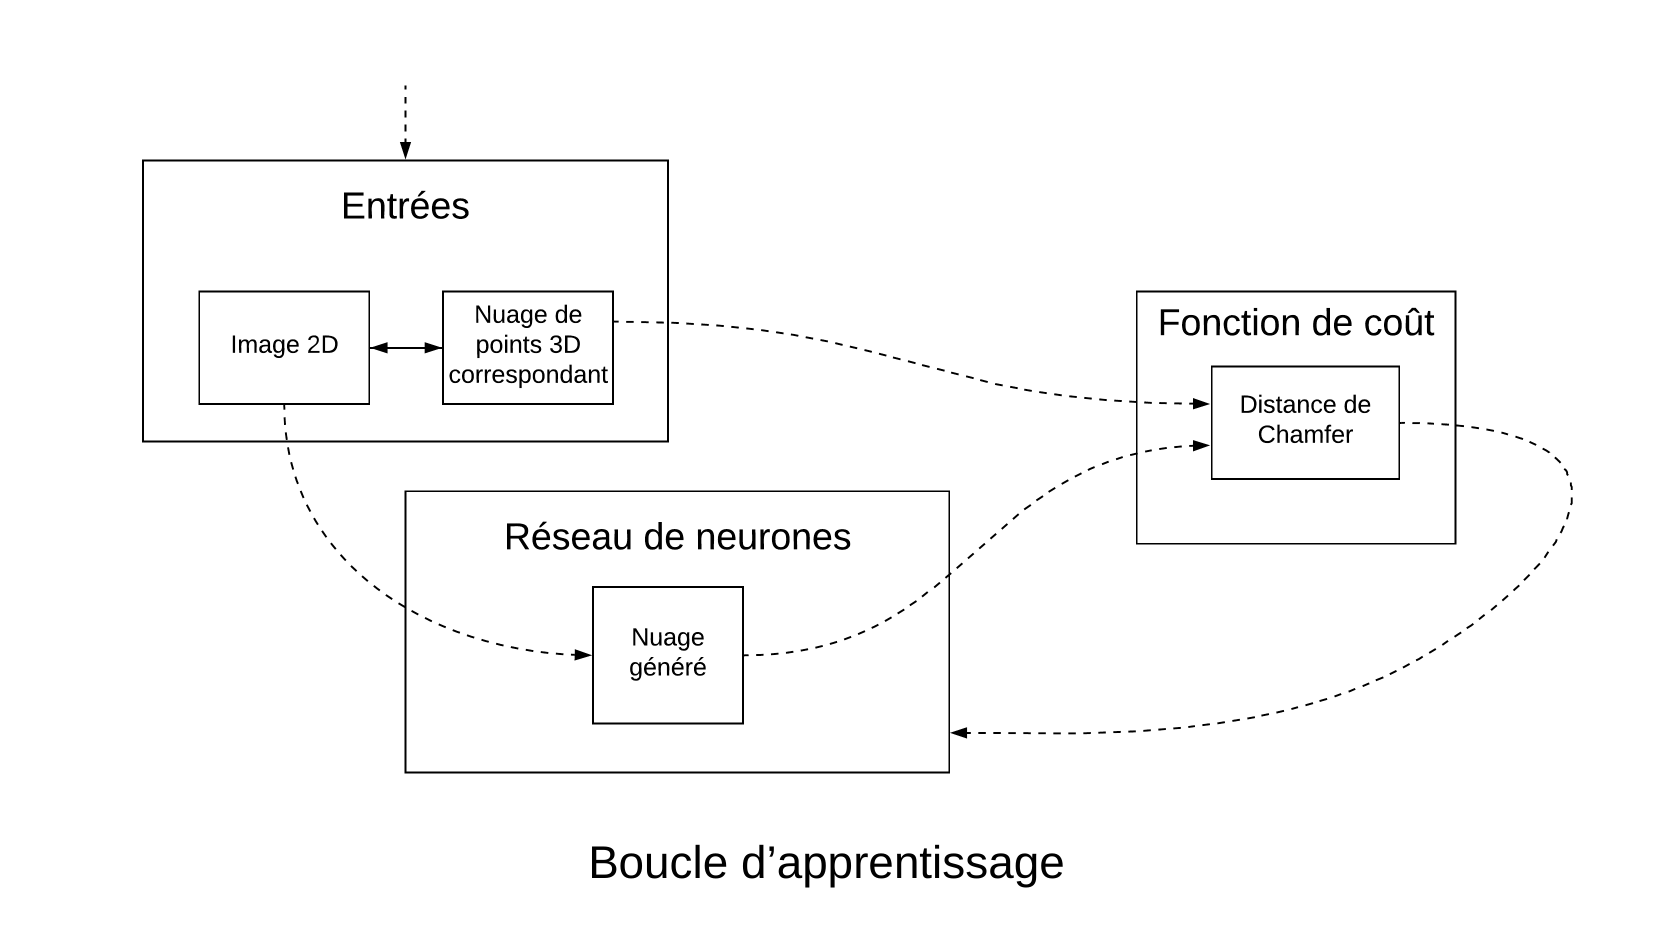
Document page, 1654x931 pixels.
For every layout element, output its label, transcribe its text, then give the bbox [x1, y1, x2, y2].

picture [105, 48, 1610, 811]
subtitle Boucle d’apprentissage [0, 795, 1654, 931]
